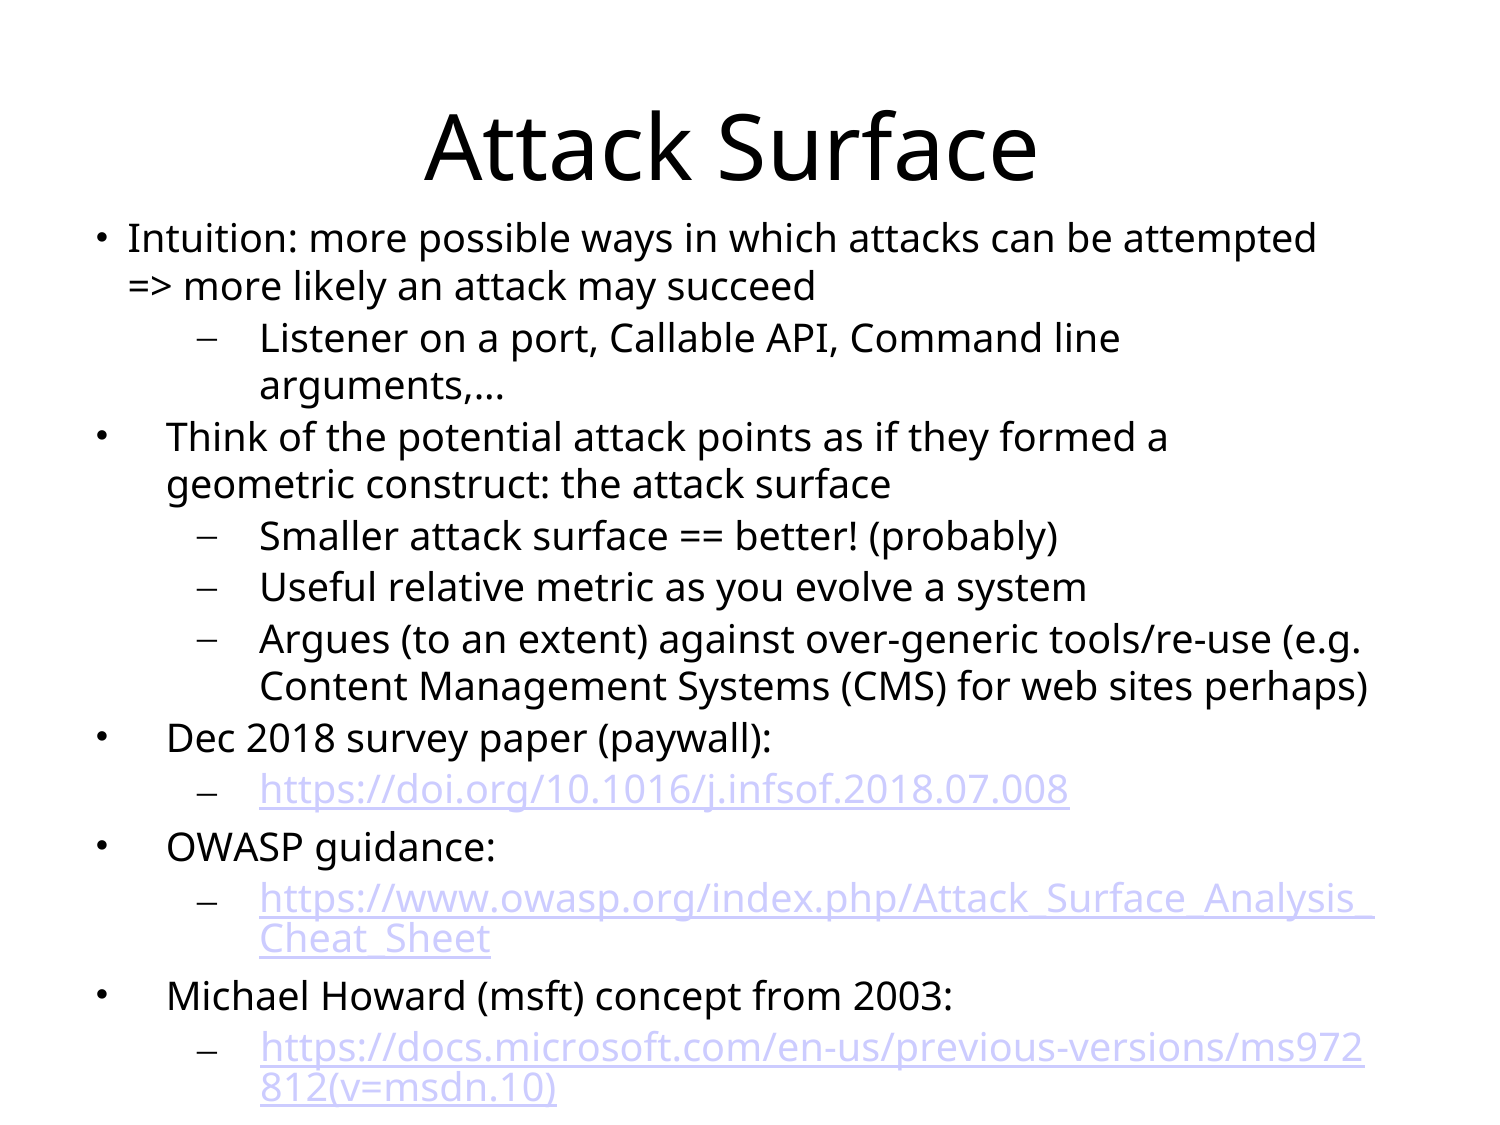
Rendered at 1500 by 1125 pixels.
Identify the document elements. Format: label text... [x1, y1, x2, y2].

title Attack Surface [95, 29, 1371, 212]
list Intuition: more possible ways in which attacks can be attempted => more likely an attack may succeed Listener on a port, Callable API, Command line arguments,... Think of the potential attack points as if they formed a geometric construct: the attack surface Smaller attack surface == better! (probably) Useful relative metric as you evolve a system Argues (to an extent) against over-generic tools/re-use (e.g. Content Management Systems (CMS) for web sites perhaps) Dec 2018 survey paper (paywall): https://doi.org/10.1016/j.infsof.2018.07.008 OWASP guidance: https://www.owasp.org/index.php/Attack_Surface_Analysis_Cheat_Sheet Michael Howard (msft) concept from 2003: https://docs.microsoft.com/en-us/previous-versions/ms972812(v=msdn.10) [95, 212, 1371, 1093]
